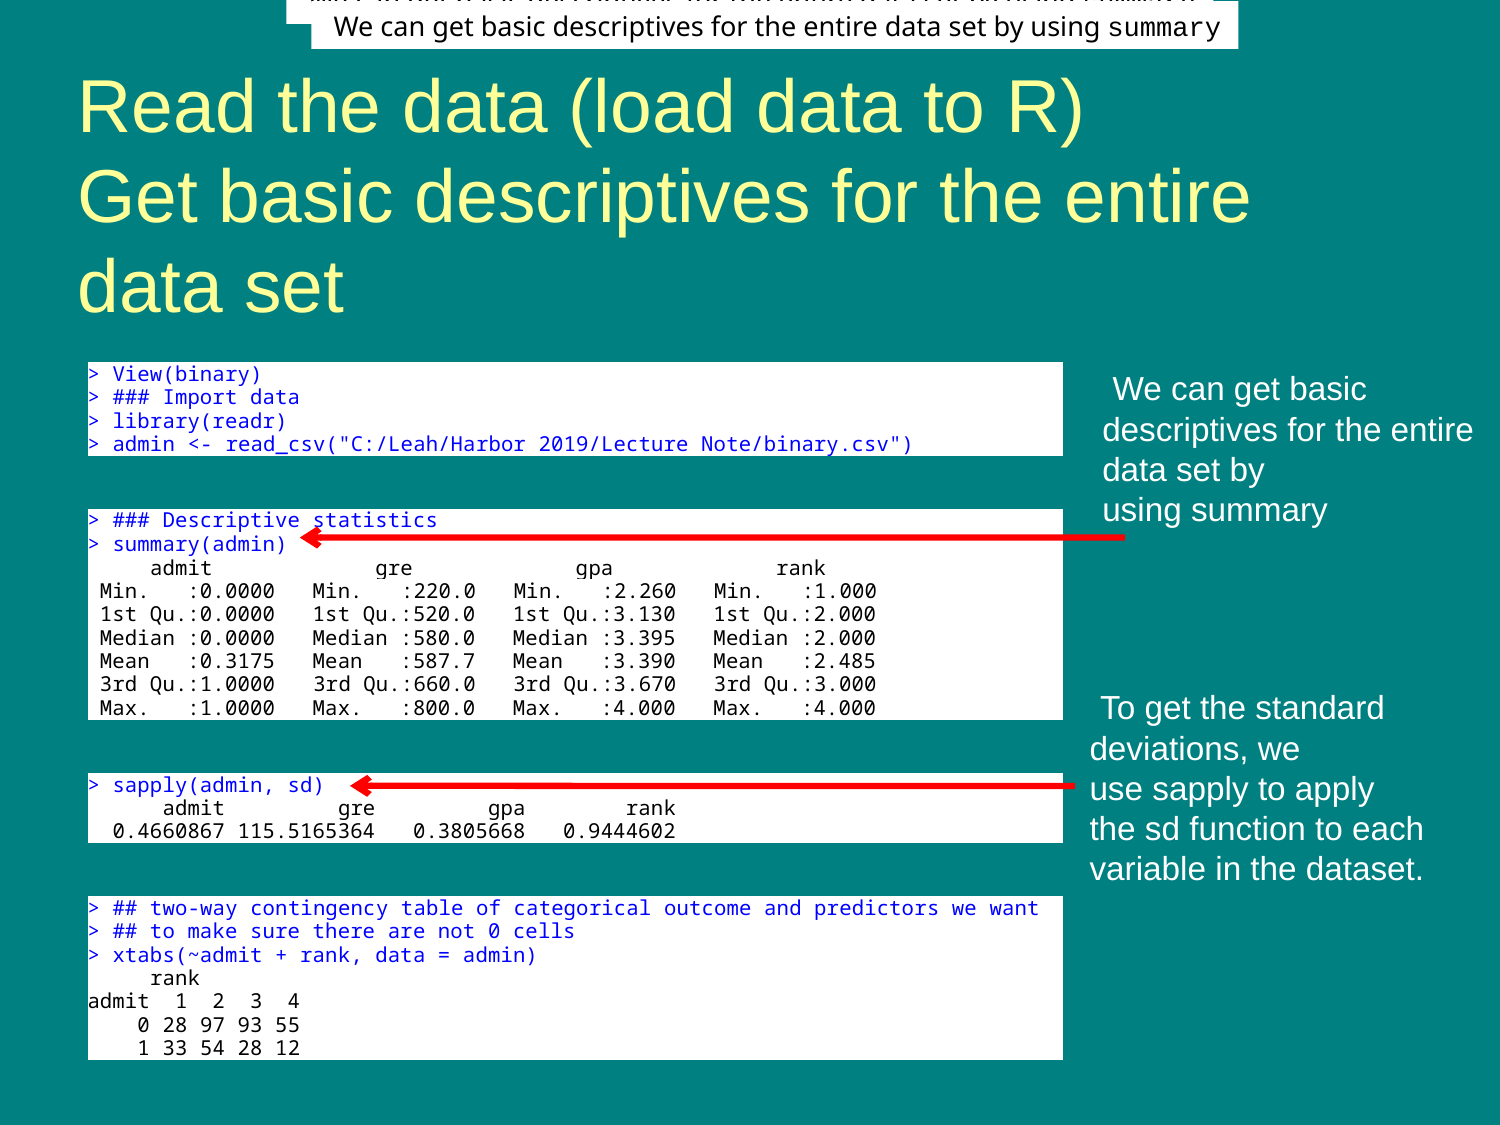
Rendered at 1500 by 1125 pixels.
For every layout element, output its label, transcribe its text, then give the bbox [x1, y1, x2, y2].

text_box To get the standard deviations, we use sapply to apply the sd function to each variable in the dataset. [1074, 674, 1500, 895]
title Read the data (load data to R) Get basic descriptives for the entire data set [62, 12, 1425, 233]
text_box We can get basic descriptives for the entire data set by using summary [1087, 355, 1500, 536]
text_box We can get basic descriptives for the entire data set by using summary [311, 1, 1239, 49]
picture [87, 362, 1064, 1061]
